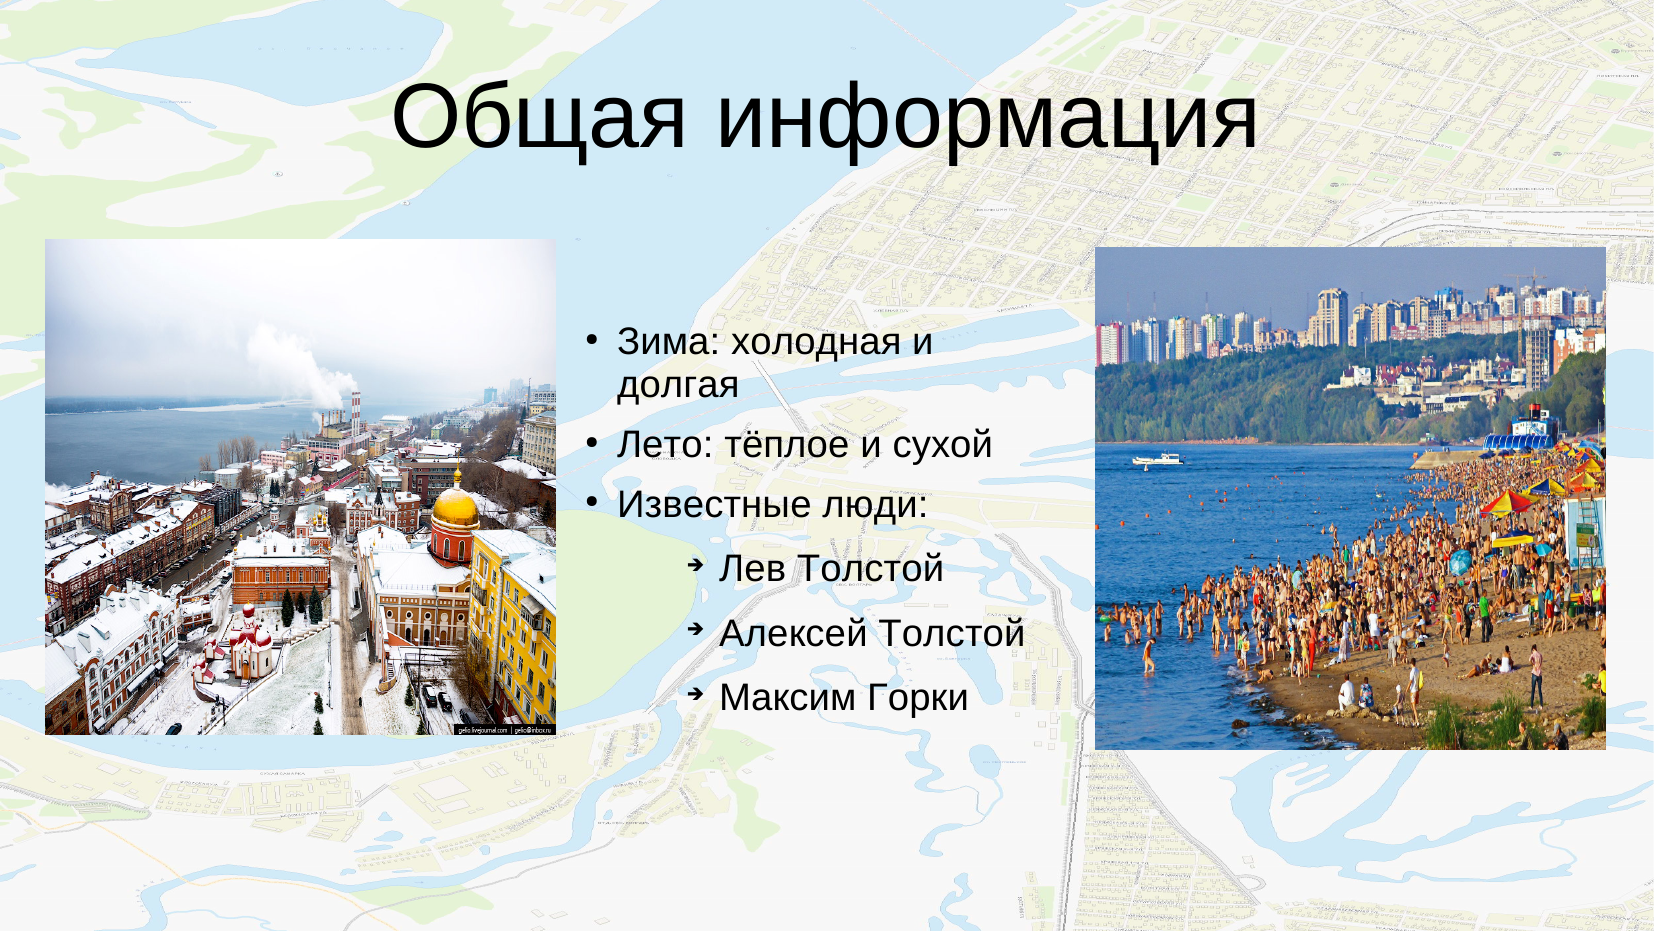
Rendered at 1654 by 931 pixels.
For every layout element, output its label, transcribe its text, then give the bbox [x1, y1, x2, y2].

picture [1095, 247, 1606, 751]
list Зима: холодная и долгая Лето: тёплое и сухой Известные люди: Лев Толстой Алексей Толстой Максим Горки [585, 240, 1064, 721]
picture [45, 239, 556, 736]
title Общая информация [82, 36, 1570, 192]
